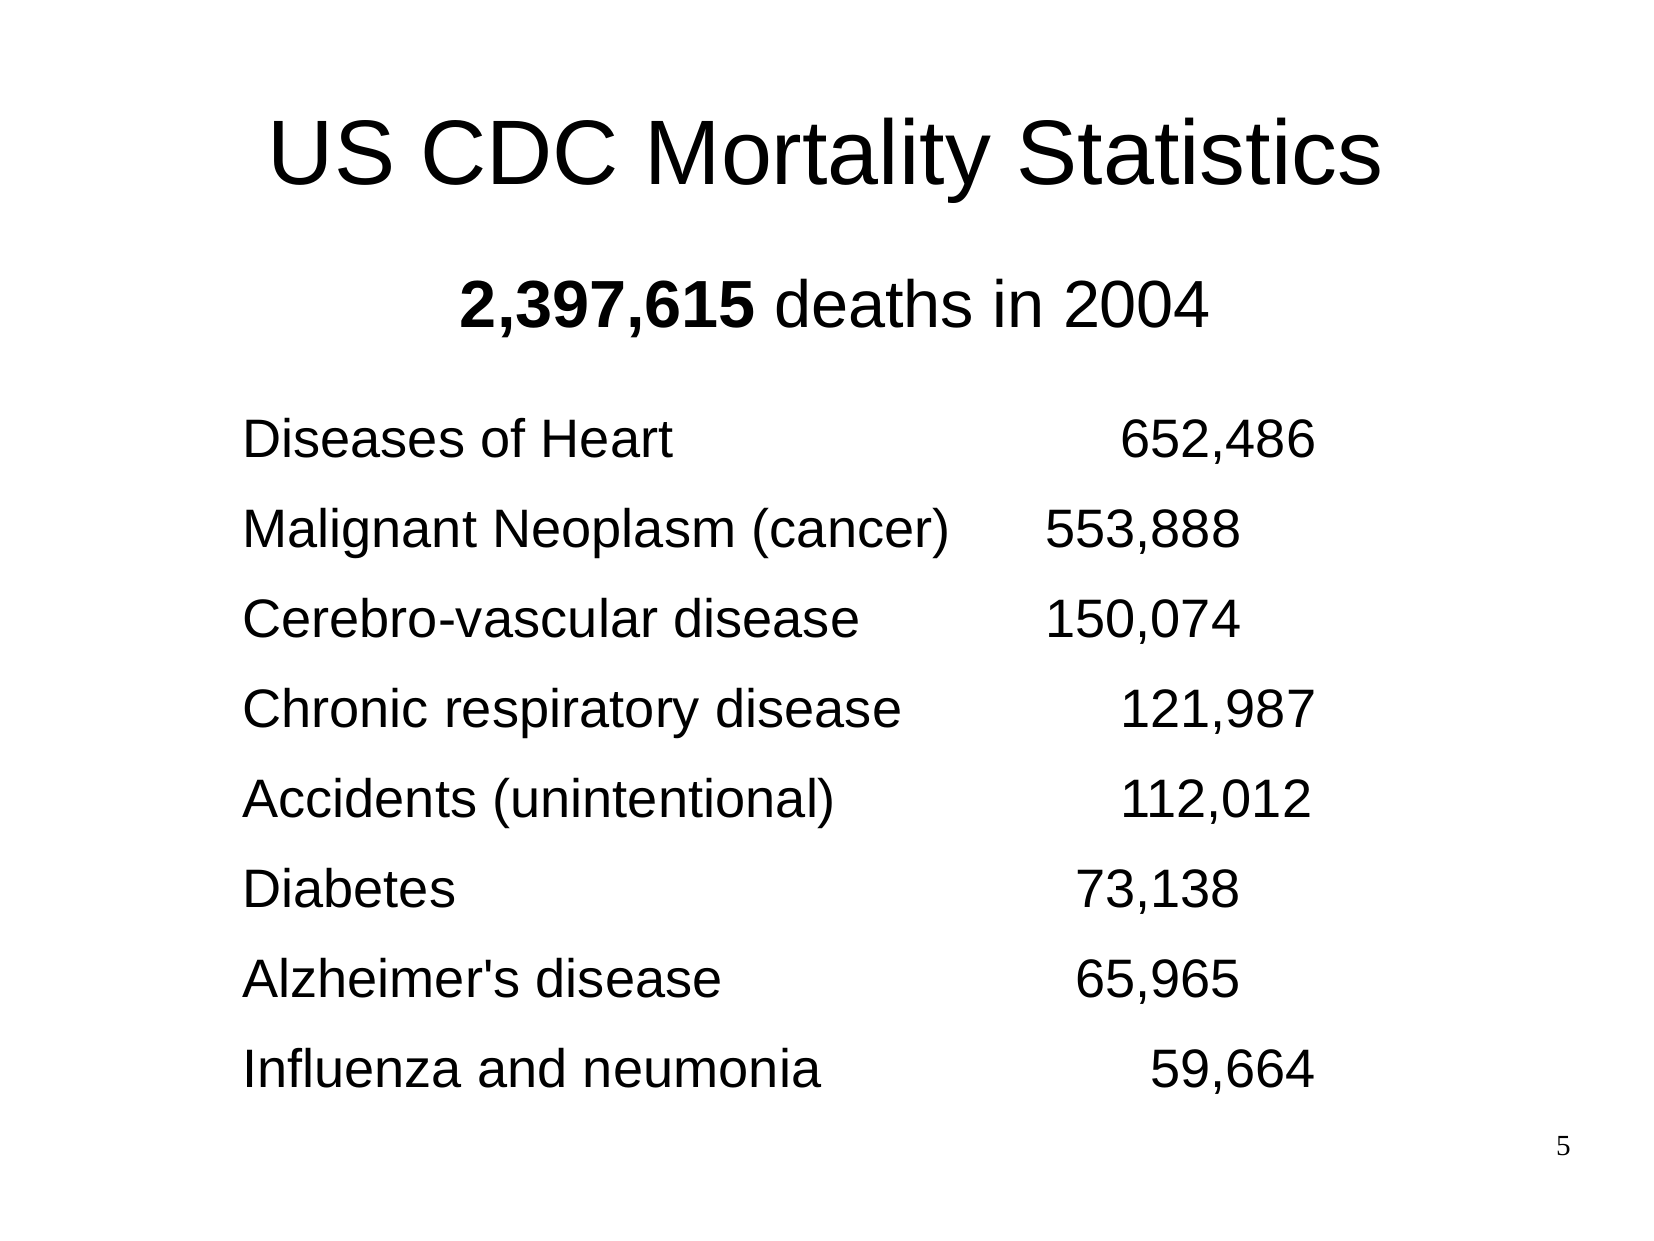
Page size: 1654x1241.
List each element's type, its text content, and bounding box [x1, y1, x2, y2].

list 2,397,615 deaths in 2004 [82, 266, 1571, 352]
title US CDC Mortality Statistics [82, 56, 1571, 250]
list Diseases of Heart 652,486 Malignant Neoplasm (cancer) 553,888 Cerebro-vascular disease 150,074 Chronic respiratory disease 121,987 Accidents (unintentional) 112,012 Diabetes 73,138 Alzheimer's disease 65,965 Influenza and neumonia 59,664 [224, 408, 1425, 1127]
